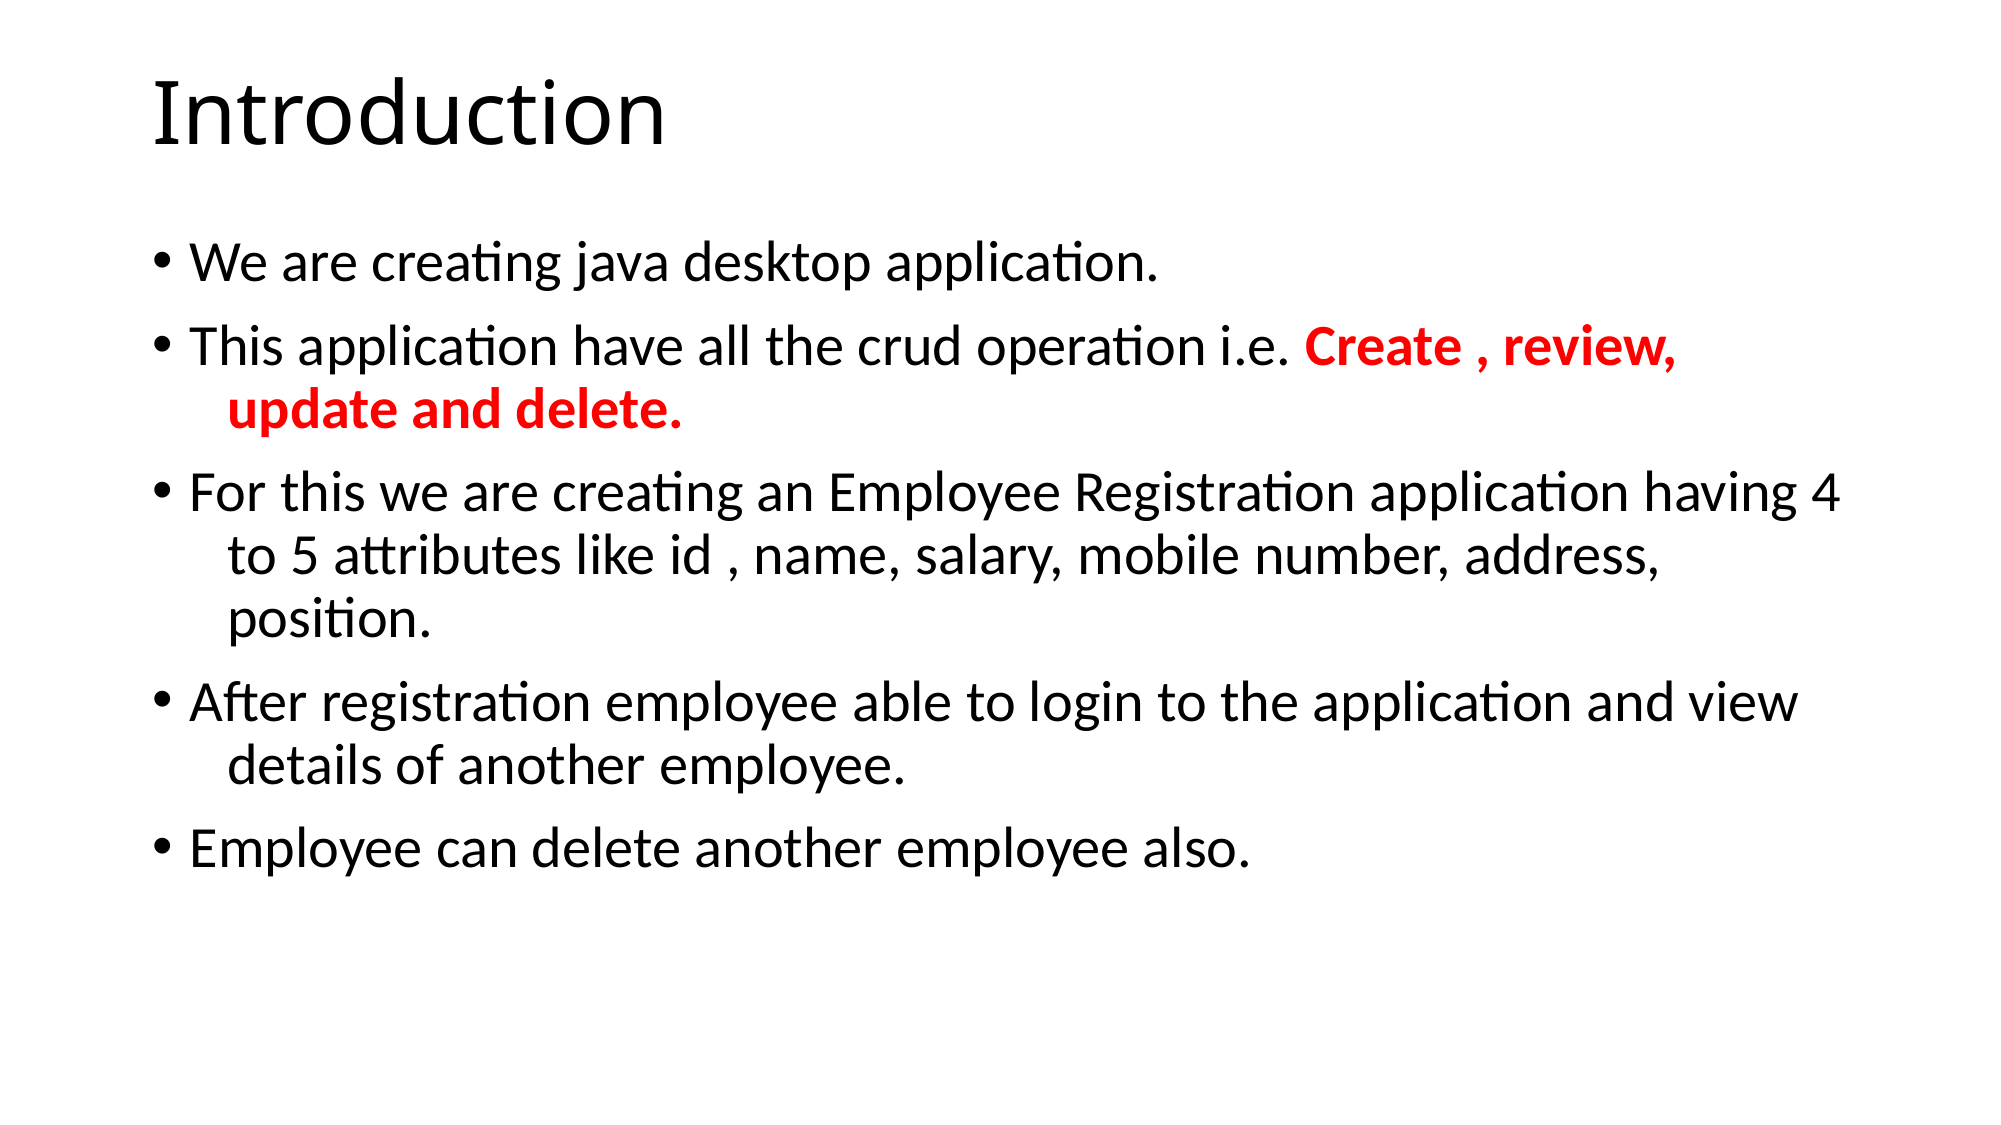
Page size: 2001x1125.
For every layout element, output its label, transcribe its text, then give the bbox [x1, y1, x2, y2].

list We are creating java desktop application. This application have all the crud operation i.e. Create , review, update and delete. For this we are creating an Employee Registration application having 4 to 5 attributes like id , name, salary, mobile number, address, position. After registration employee able to login to the application and view details of another employee. Employee can delete another employee also. [137, 223, 1863, 1014]
title Introduction [137, 59, 1863, 223]
